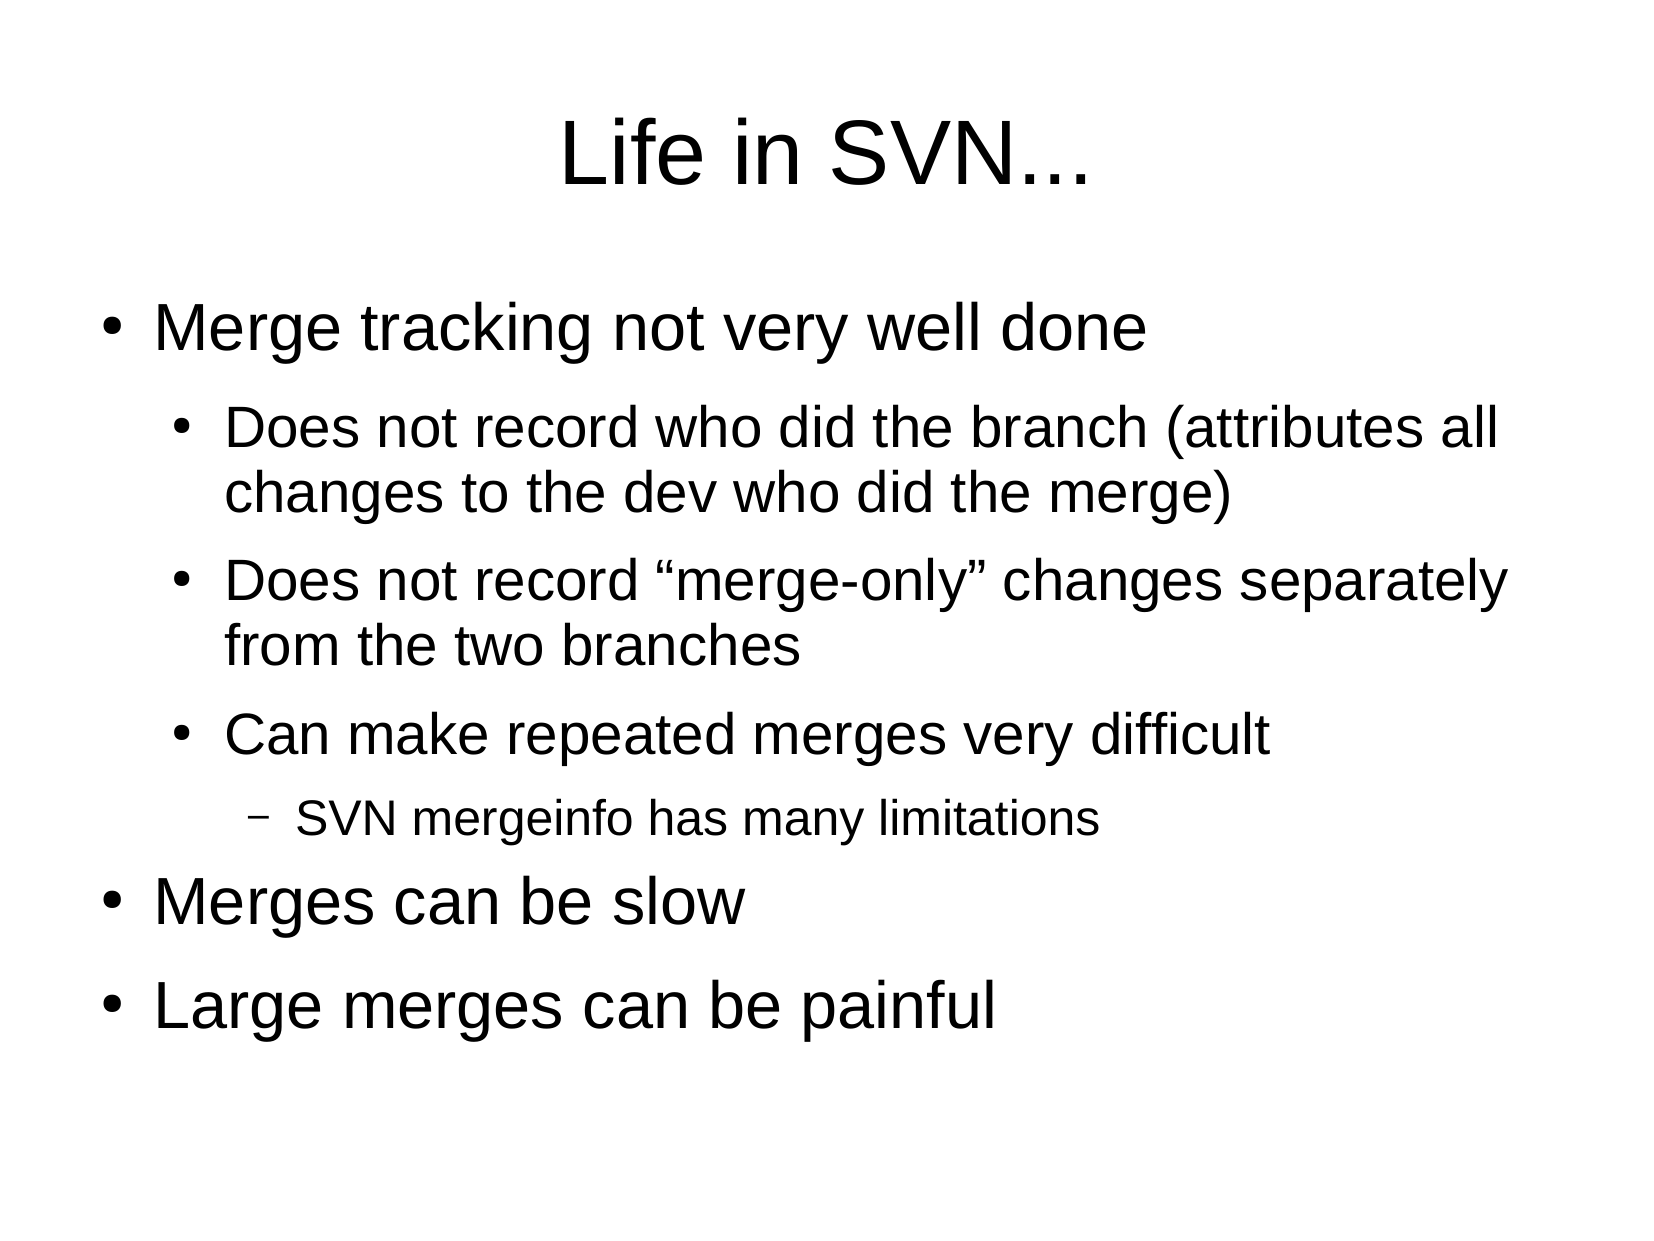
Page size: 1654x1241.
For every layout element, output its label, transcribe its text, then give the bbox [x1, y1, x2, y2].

title Life in SVN... [82, 56, 1571, 250]
list Merge tracking not very well done Does not record who did the branch (attributes all changes to the dev who did the merge) Does not record “merge-only” changes separately from the two branches Can make repeated merges very difficult SVN mergeinfo has many limitations Merges can be slow Large merges can be painful [82, 290, 1571, 1109]
